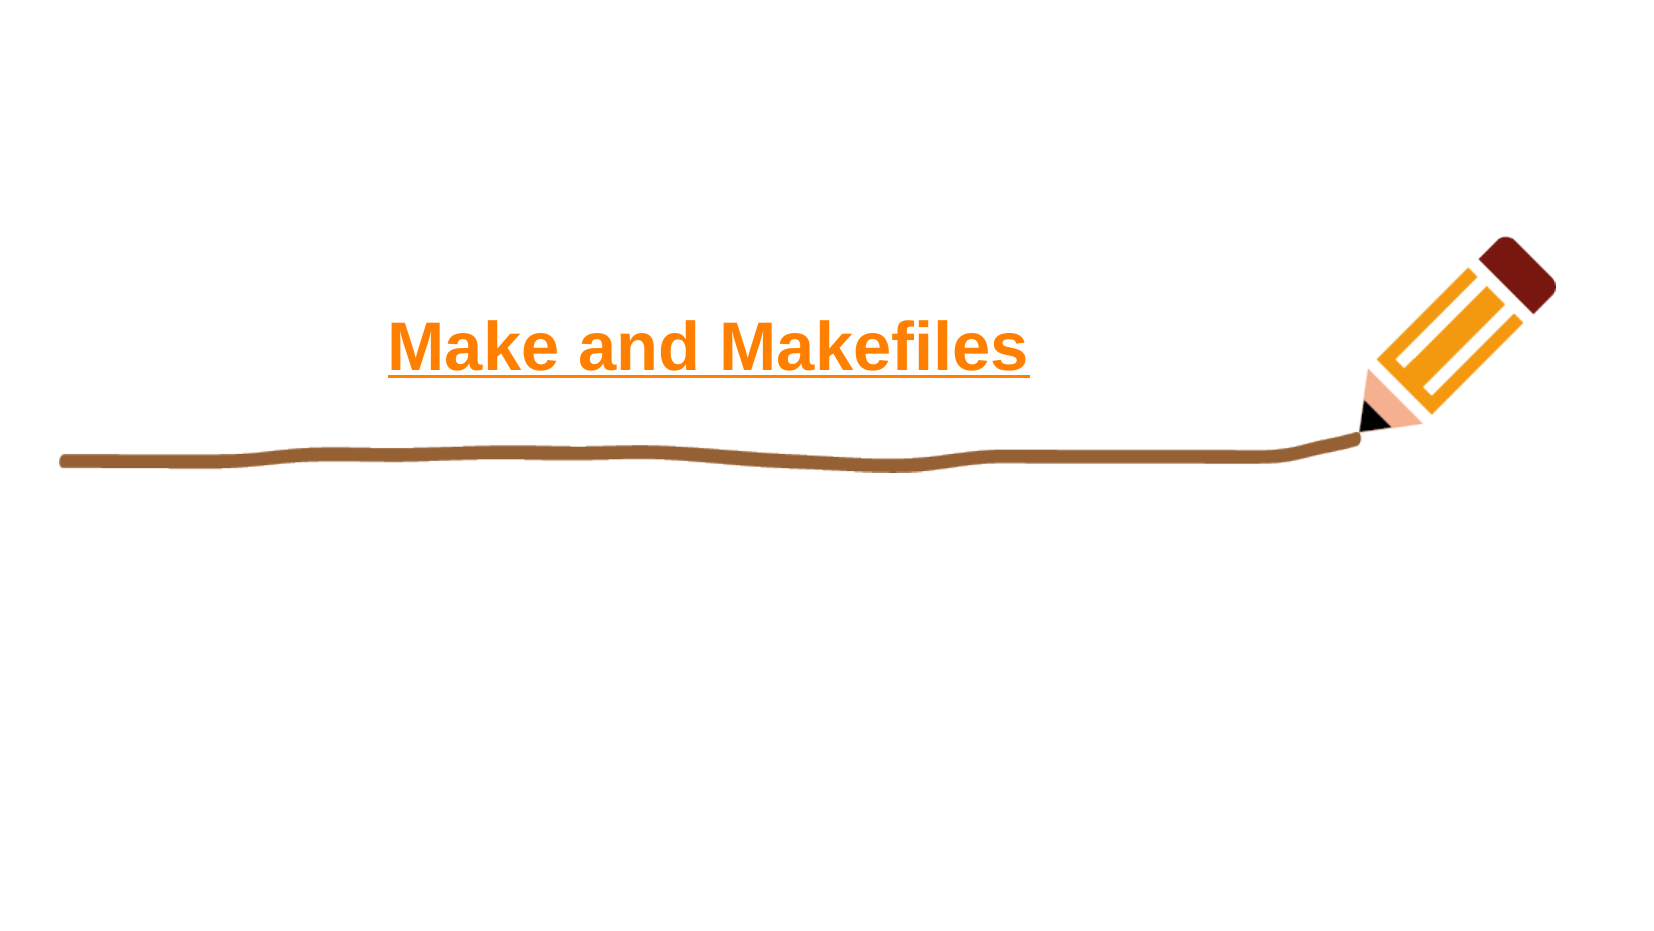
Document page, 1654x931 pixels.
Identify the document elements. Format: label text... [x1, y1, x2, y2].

picture [59, 236, 1556, 473]
title Make and Makefiles [88, 265, 1329, 429]
